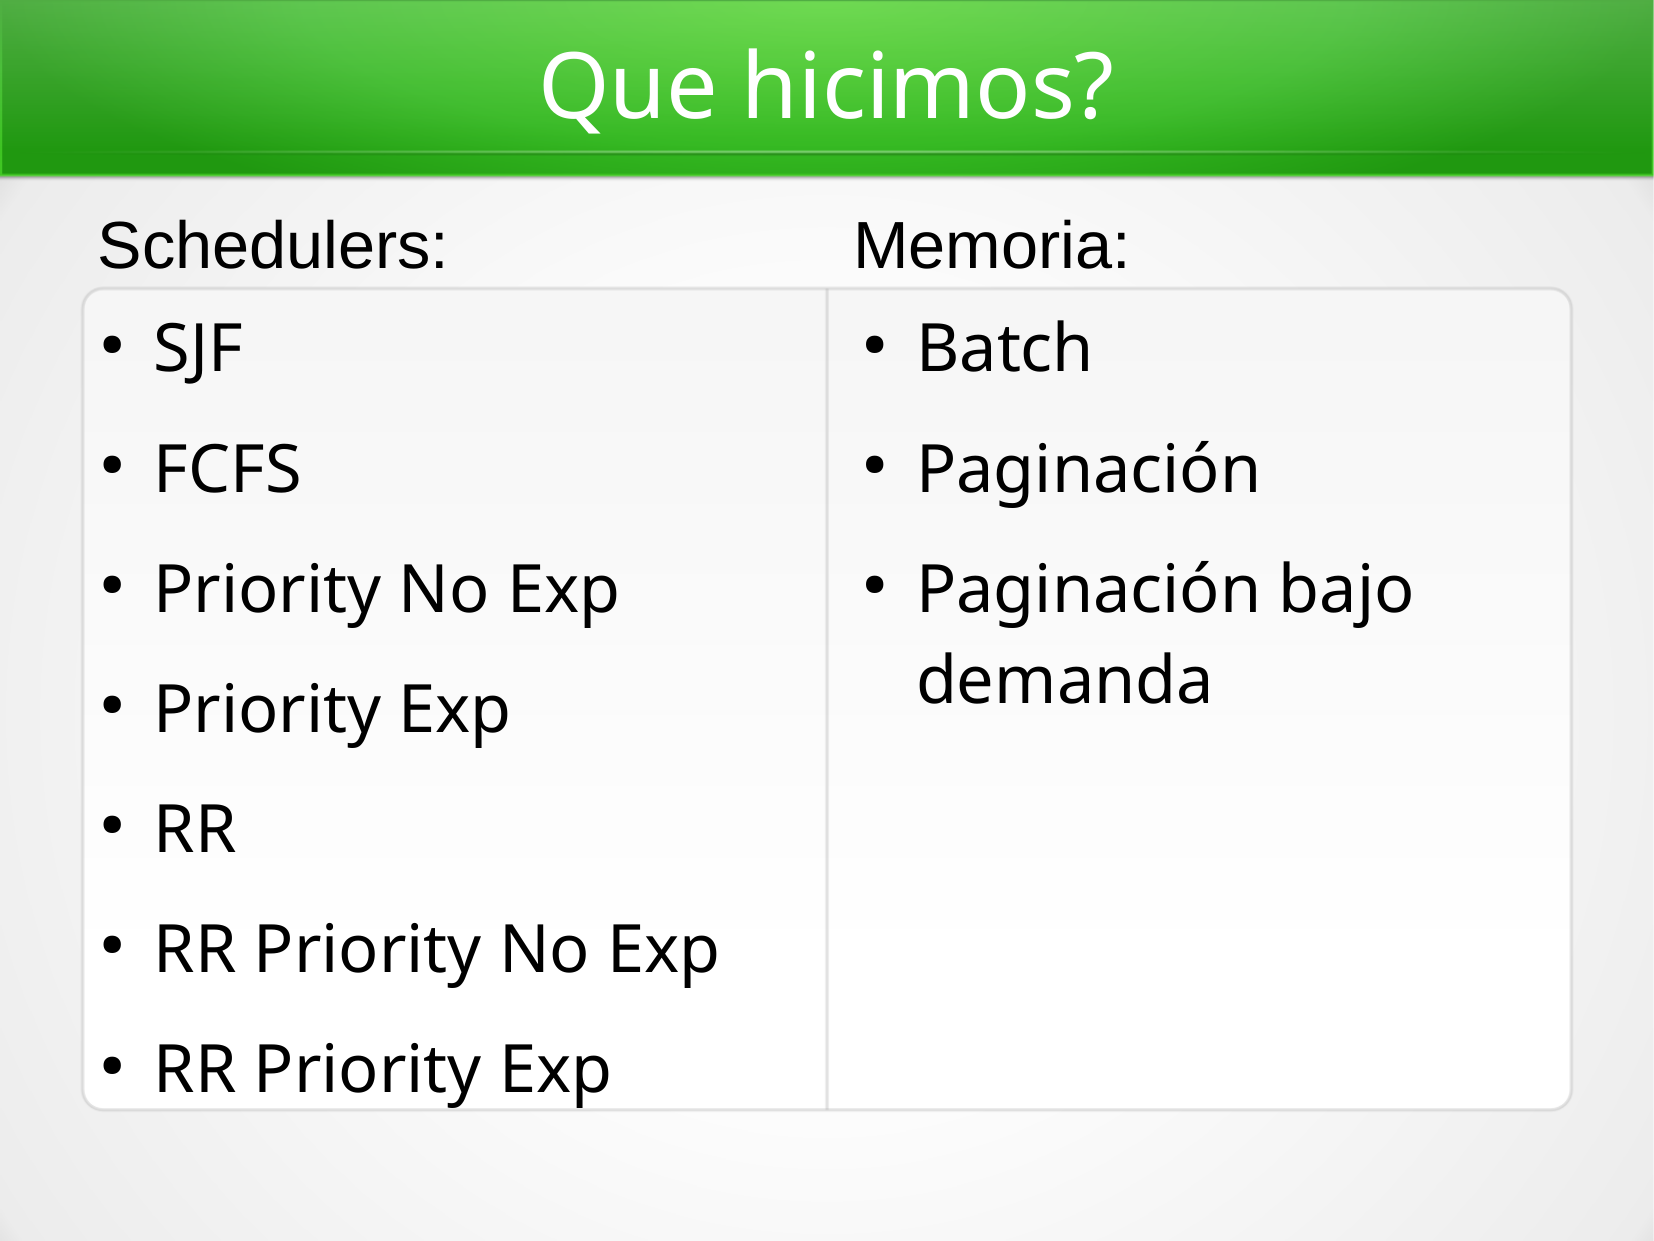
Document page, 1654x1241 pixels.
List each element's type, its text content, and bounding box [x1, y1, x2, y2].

text_box Memoria: [838, 200, 1536, 291]
title Que hicimos? [82, 11, 1571, 154]
picture [0, 0, 1654, 1241]
text_box Schedulers: [82, 200, 780, 291]
list Batch Paginación Paginación bajo demanda [845, 300, 1572, 1205]
list SJF FCFS Priority No Exp Priority Exp RR RR Priority No Exp RR Priority Exp [82, 300, 809, 1182]
